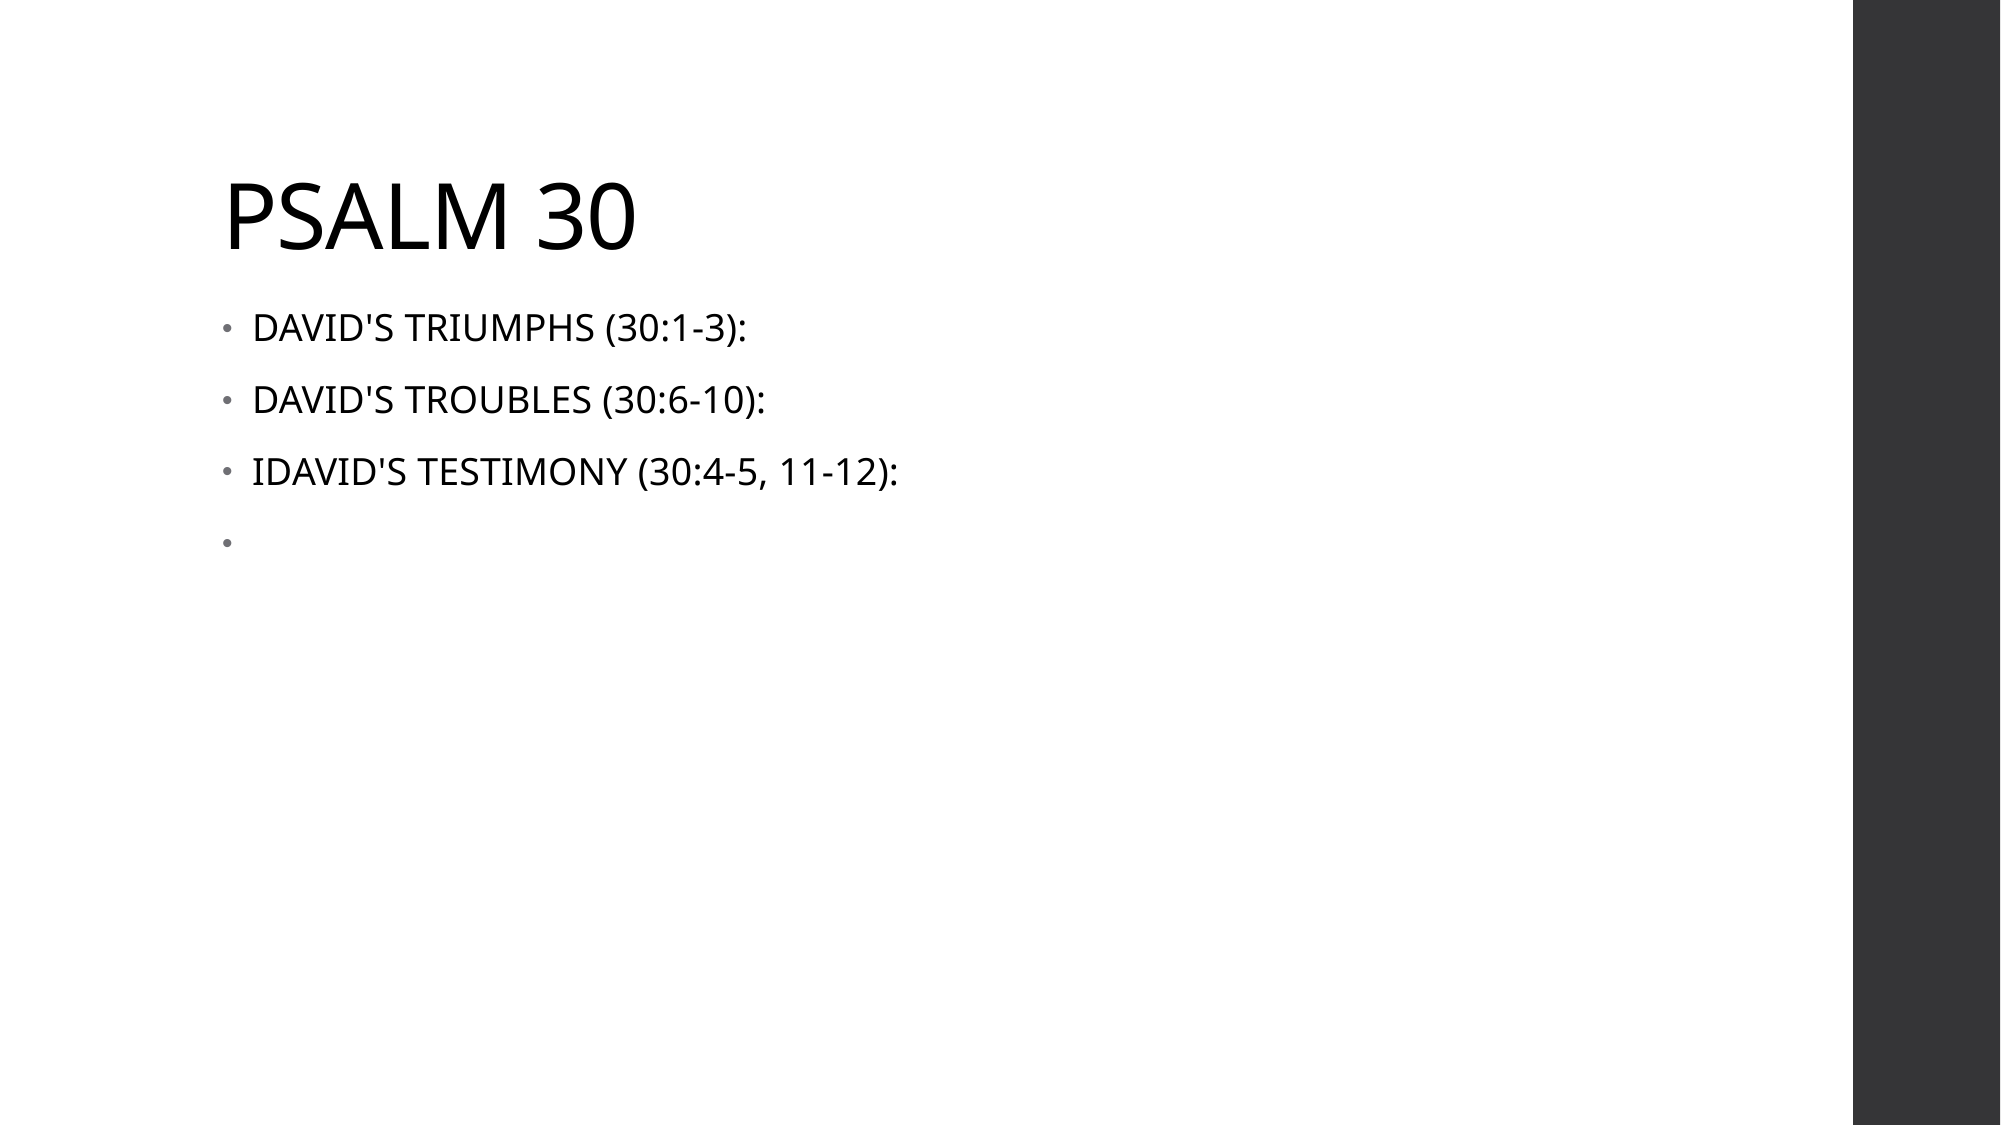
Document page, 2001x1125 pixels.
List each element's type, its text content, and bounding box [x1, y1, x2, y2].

list DAVID'S TRIUMPHS (30:1-3): DAVID'S TROUBLES (30:6-10): IDAVID'S TESTIMONY (30:4-5, 11-12): [206, 299, 1617, 1014]
title PSALM 30 [206, 60, 1797, 278]
